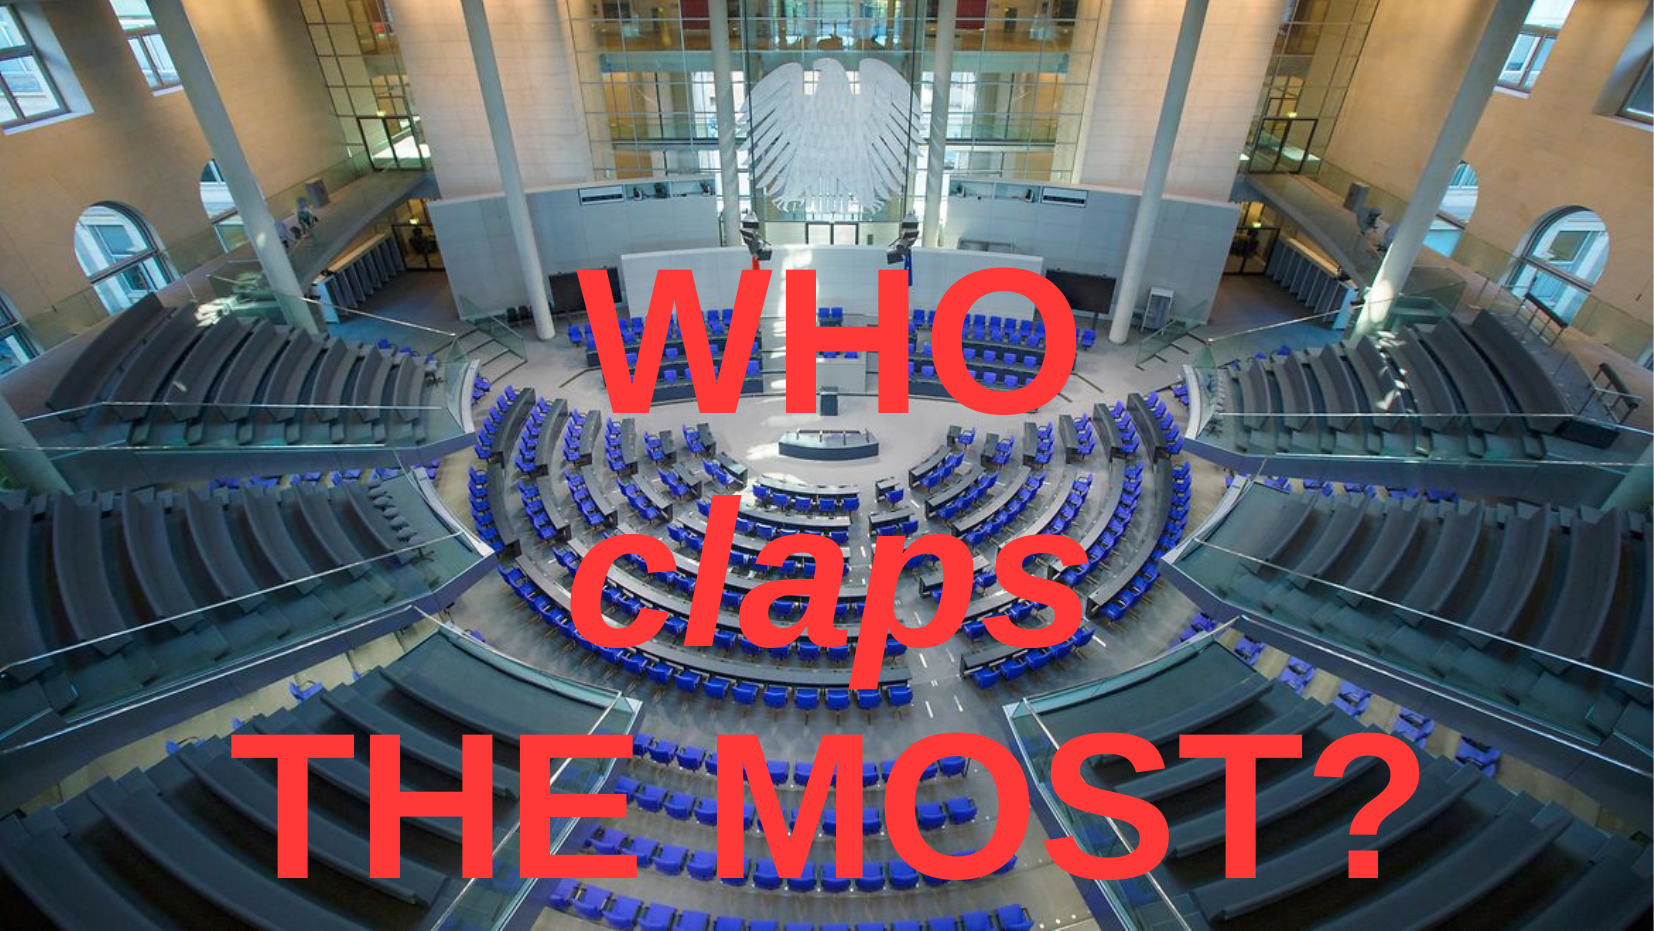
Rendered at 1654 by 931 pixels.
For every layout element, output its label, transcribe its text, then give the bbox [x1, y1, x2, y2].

title WHO claps THE MOST? [86, 225, 1576, 924]
picture [0, 0, 1654, 931]
